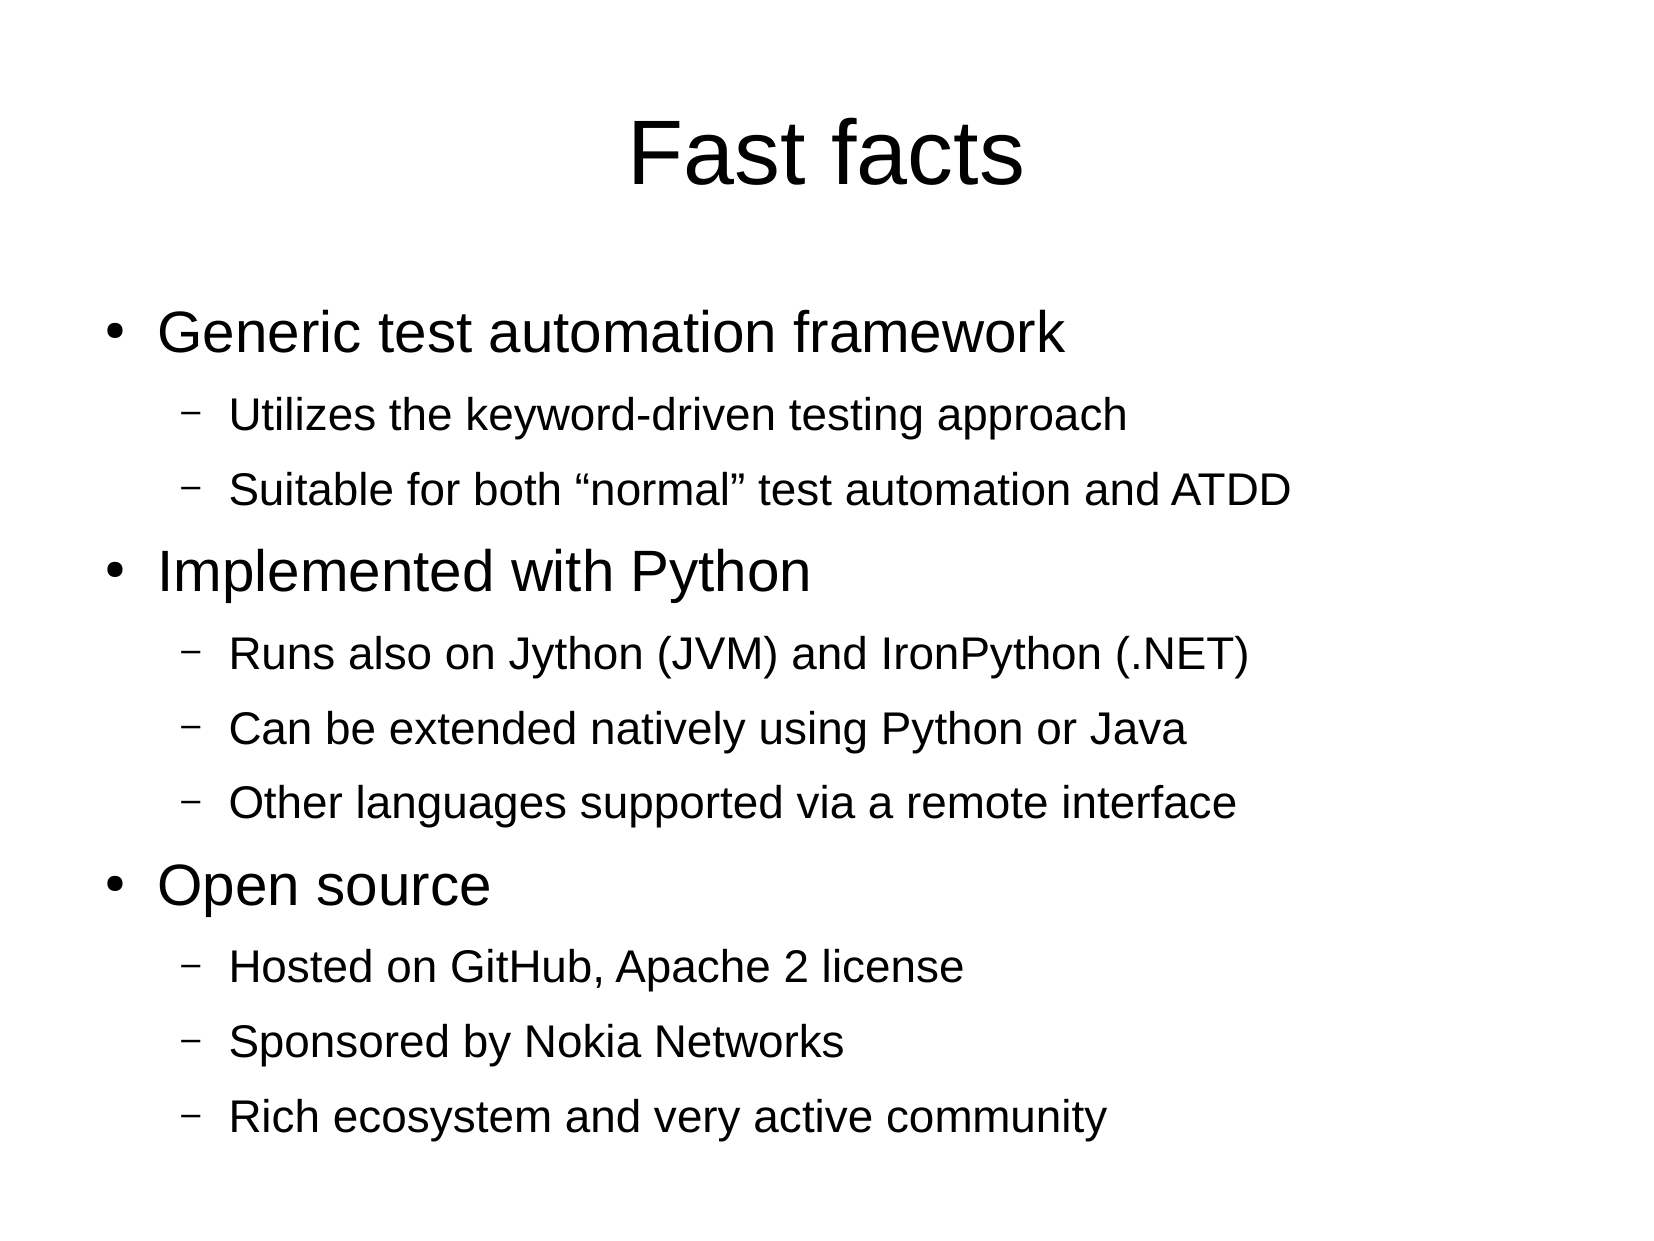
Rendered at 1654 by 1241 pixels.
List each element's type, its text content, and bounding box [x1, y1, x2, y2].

list Generic test automation framework Utilizes the keyword-driven testing approach Suitable for both “normal” test automation and ATDD Implemented with Python Runs also on Jython (JVM) and IronPython (.NET) Can be extended natively using Python or Java Other languages supported via a remote interface Open source Hosted on GitHub, Apache 2 license Sponsored by Nokia Networks Rich ecosystem and very active community [86, 300, 1576, 1143]
title Fast facts [82, 56, 1571, 250]
